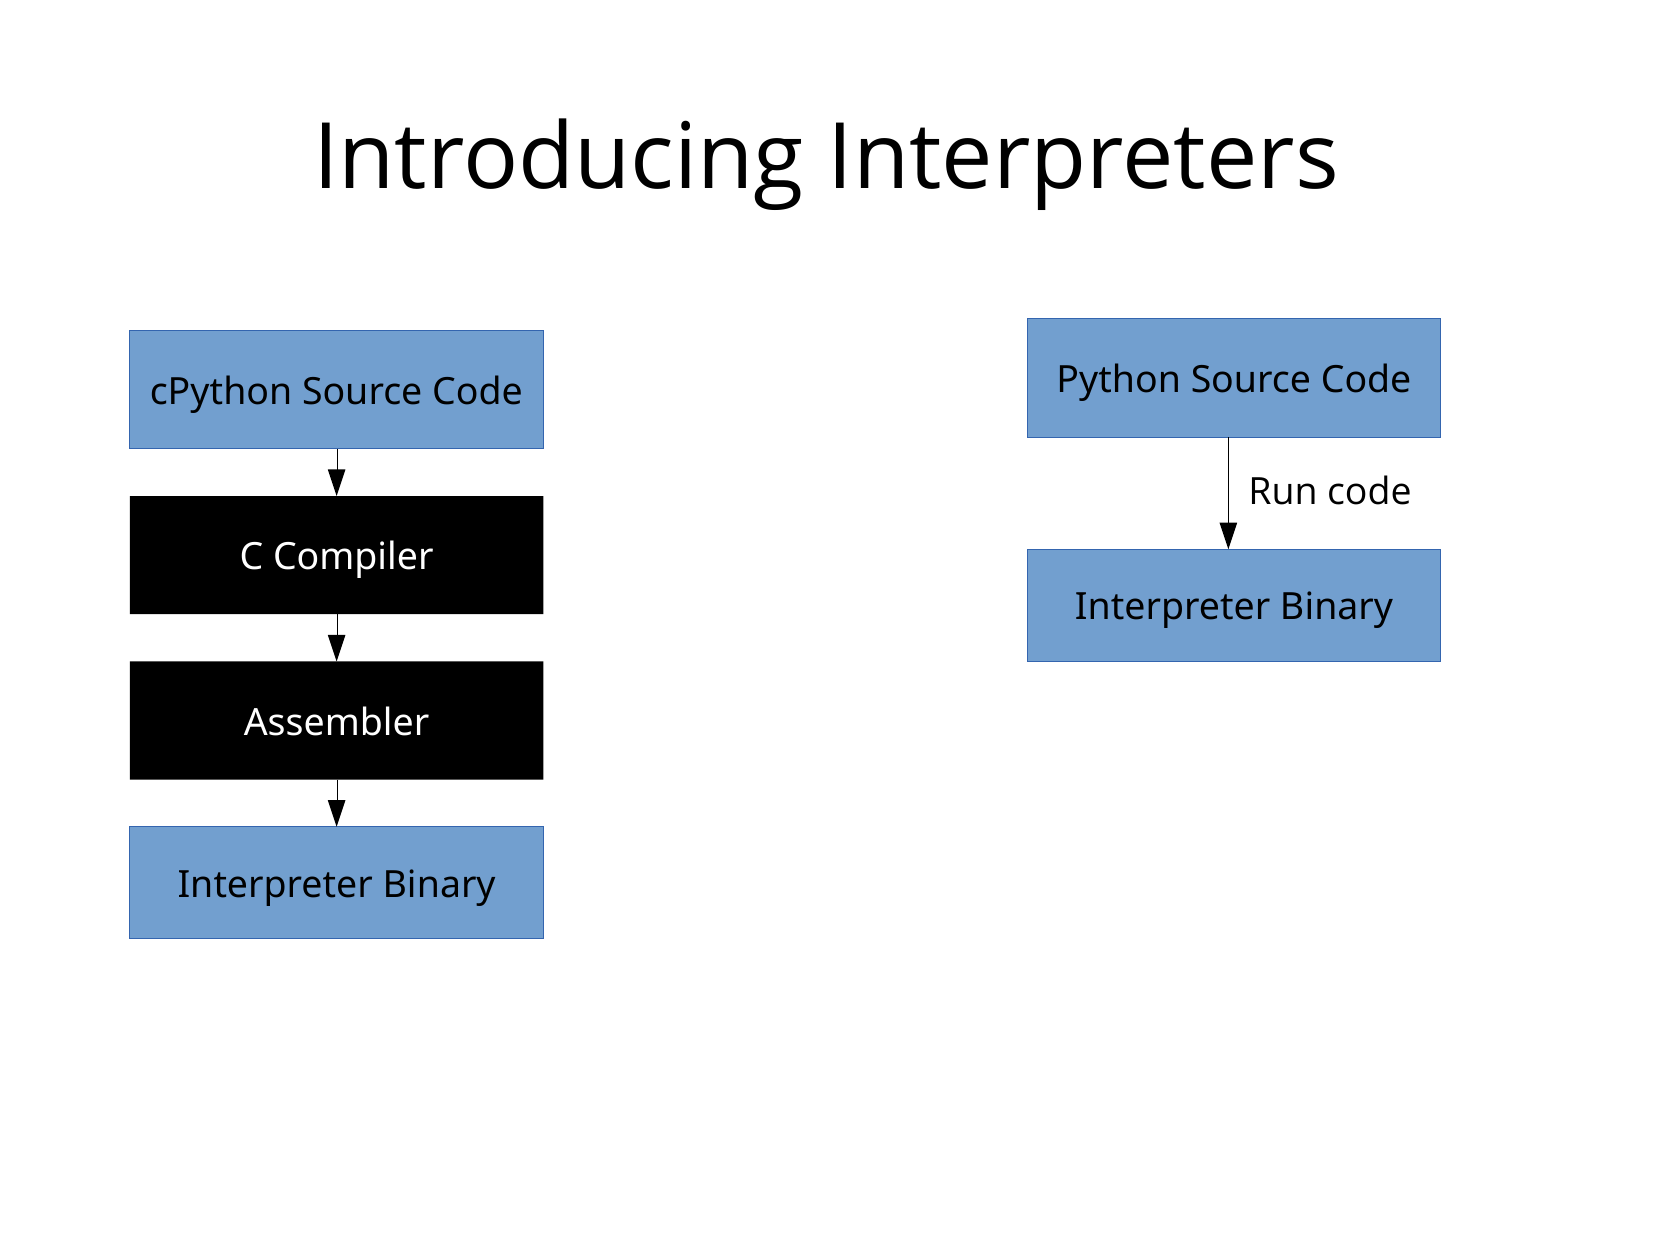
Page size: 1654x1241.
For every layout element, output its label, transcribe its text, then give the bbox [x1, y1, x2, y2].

text_box Assembler [129, 661, 544, 780]
text_box cPython Source Code [129, 330, 544, 449]
text_box Run code [1233, 456, 1427, 523]
text_box Interpreter Binary [1027, 549, 1441, 662]
text_box Python Source Code [1027, 318, 1441, 438]
text_box Interpreter Binary [129, 826, 544, 939]
title Introducing Interpreters [82, 49, 1571, 257]
text_box C Compiler [129, 496, 544, 615]
